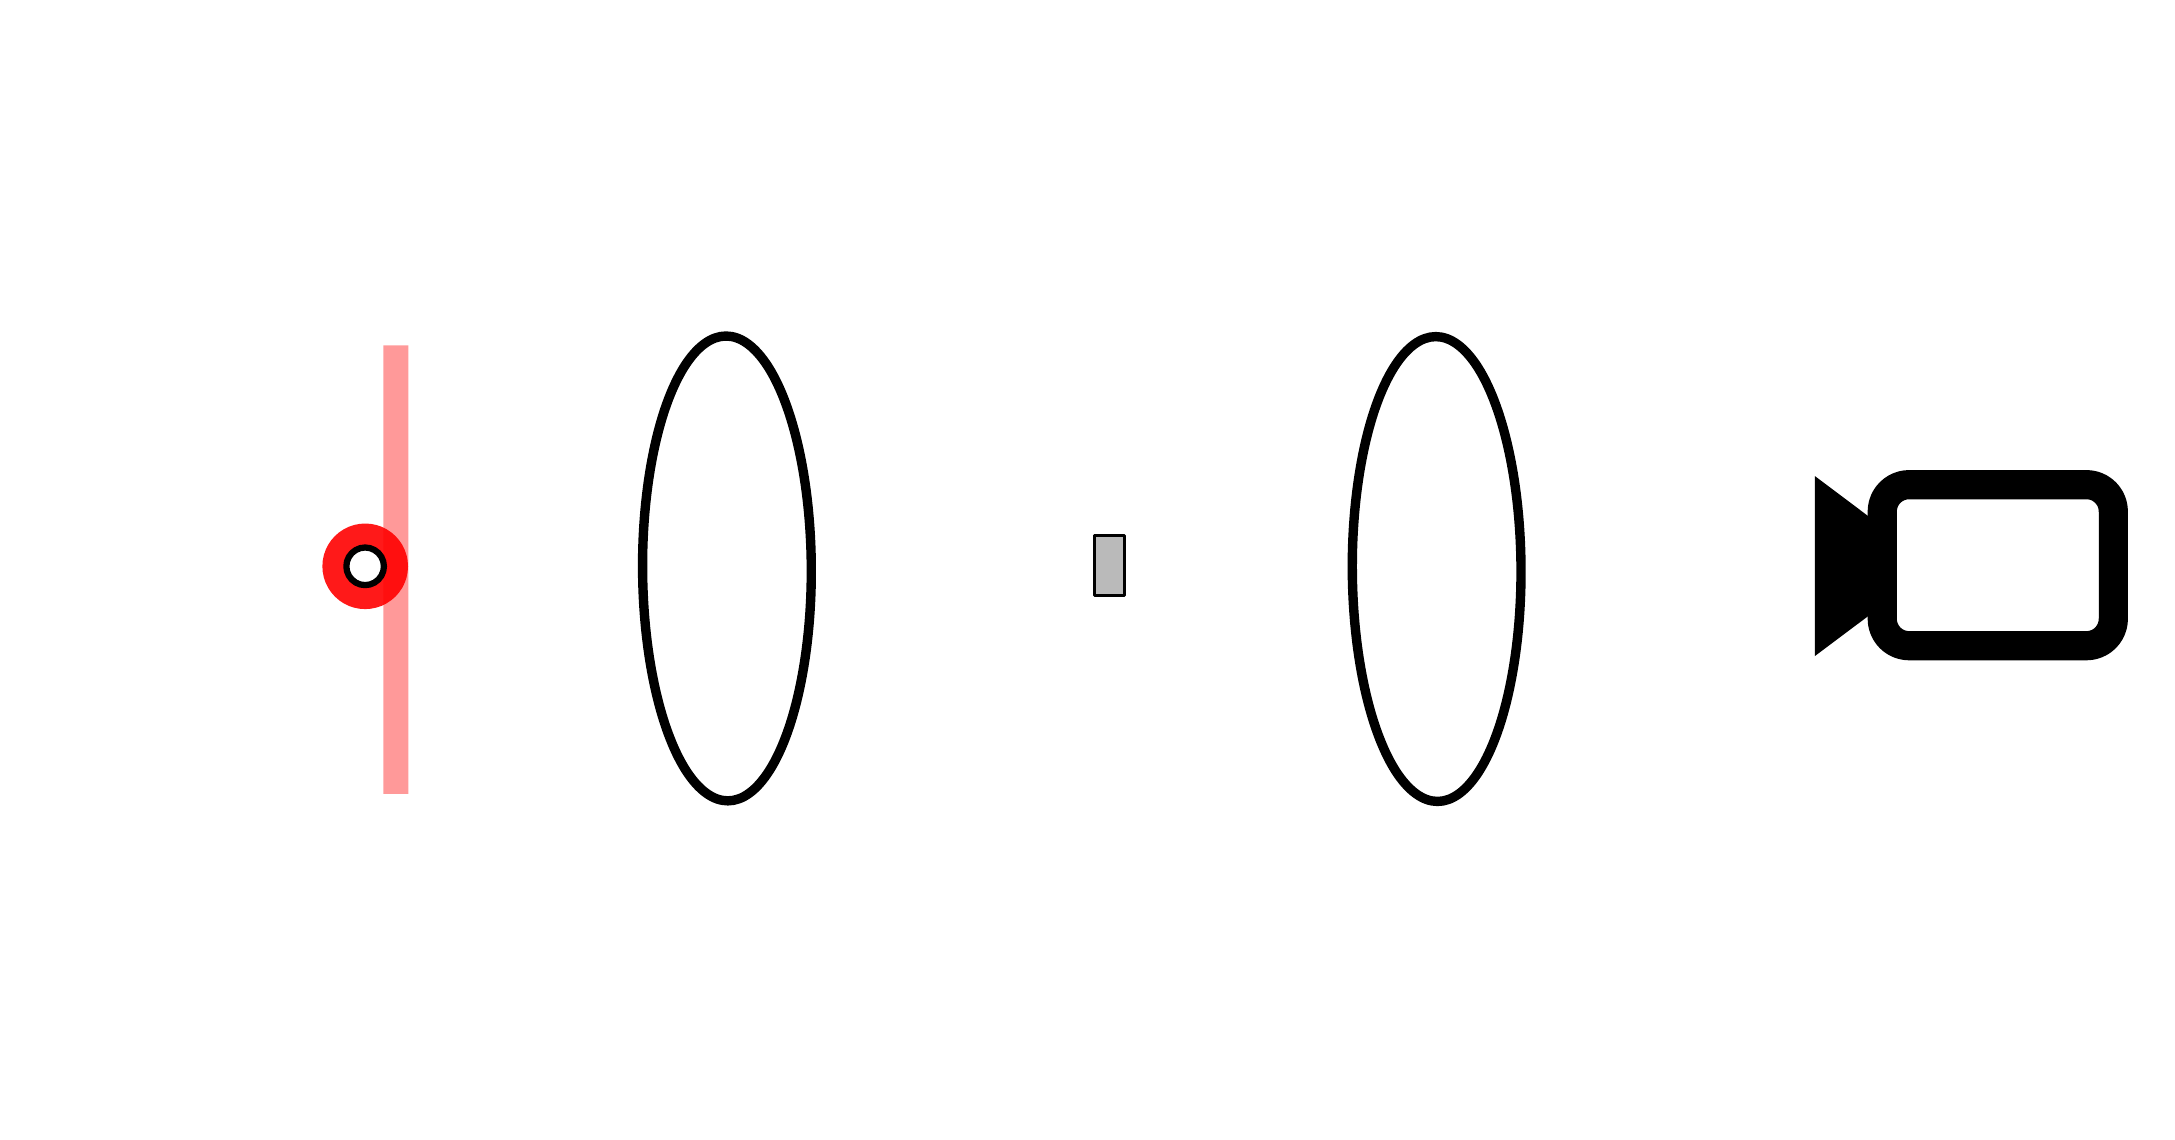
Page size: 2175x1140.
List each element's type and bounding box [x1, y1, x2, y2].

text_box [322, 523, 409, 610]
text_box [1882, 484, 2114, 646]
text_box [1094, 535, 1125, 596]
text_box [1352, 336, 1522, 802]
text_box [1814, 476, 1875, 657]
text_box [642, 336, 812, 801]
